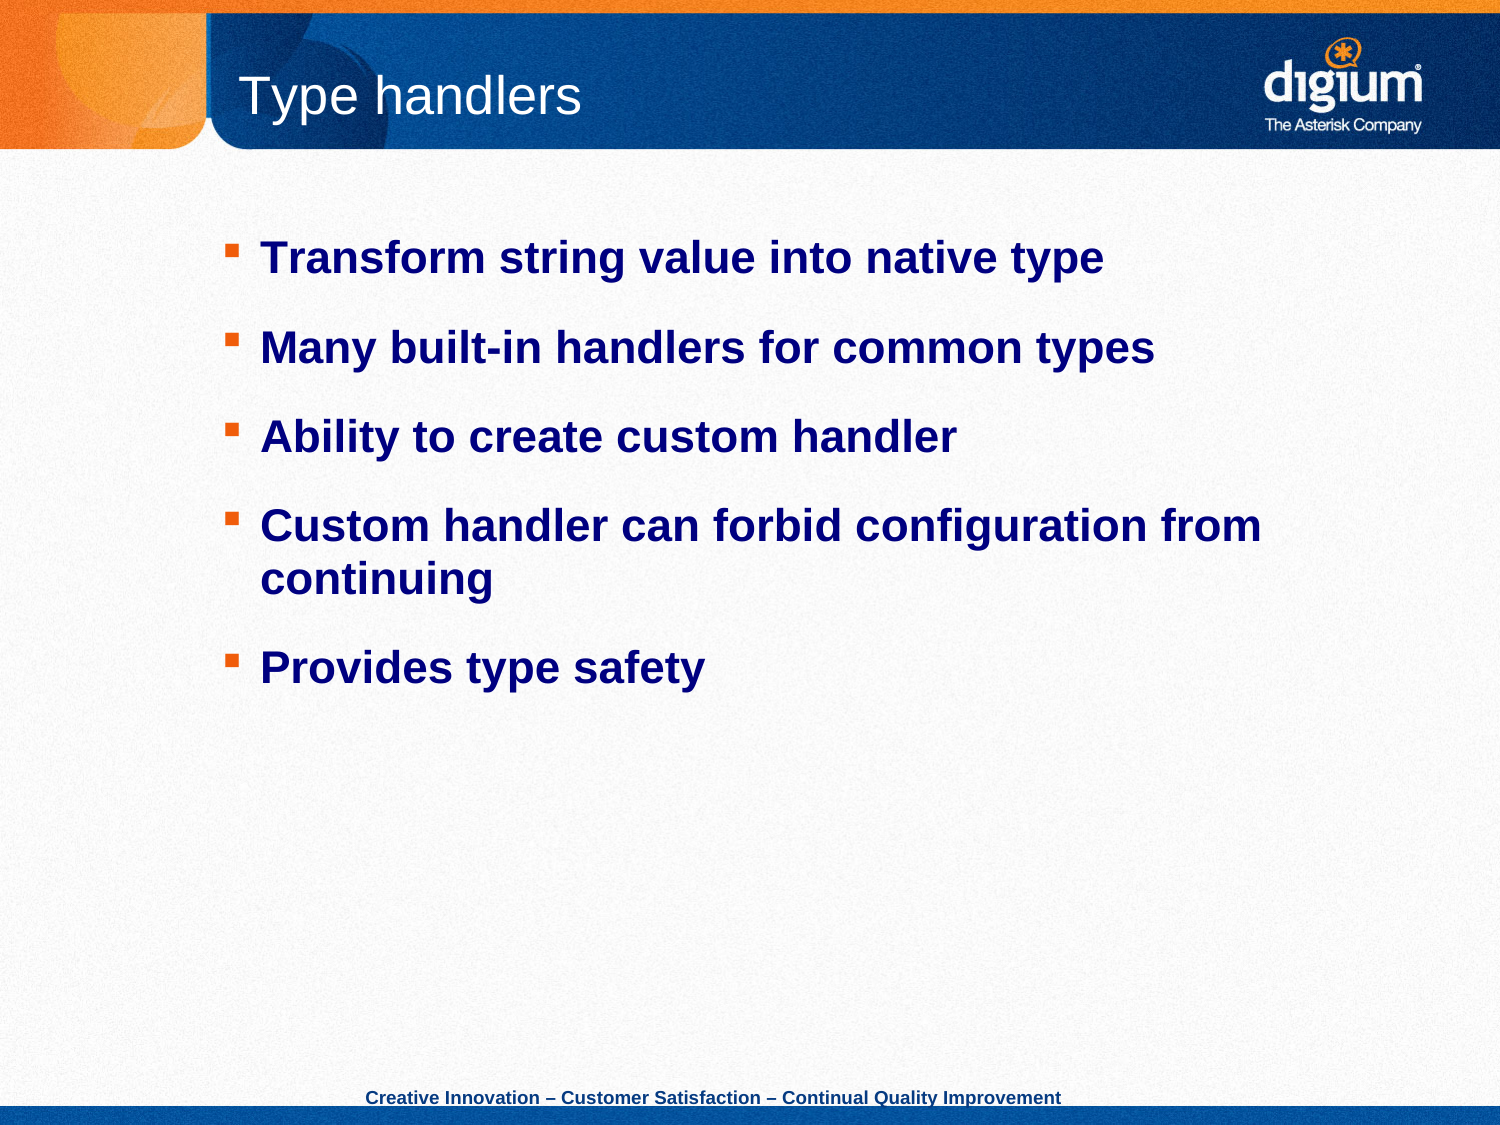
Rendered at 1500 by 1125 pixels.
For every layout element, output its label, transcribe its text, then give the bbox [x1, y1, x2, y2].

picture [0, 0, 1500, 1125]
title Type handlers [238, 27, 1243, 127]
list Transform string value into native type Many built-in handlers for common types Ability to create custom handler Custom handler can forbid configuration from continuing Provides type safety [206, 224, 1301, 1013]
